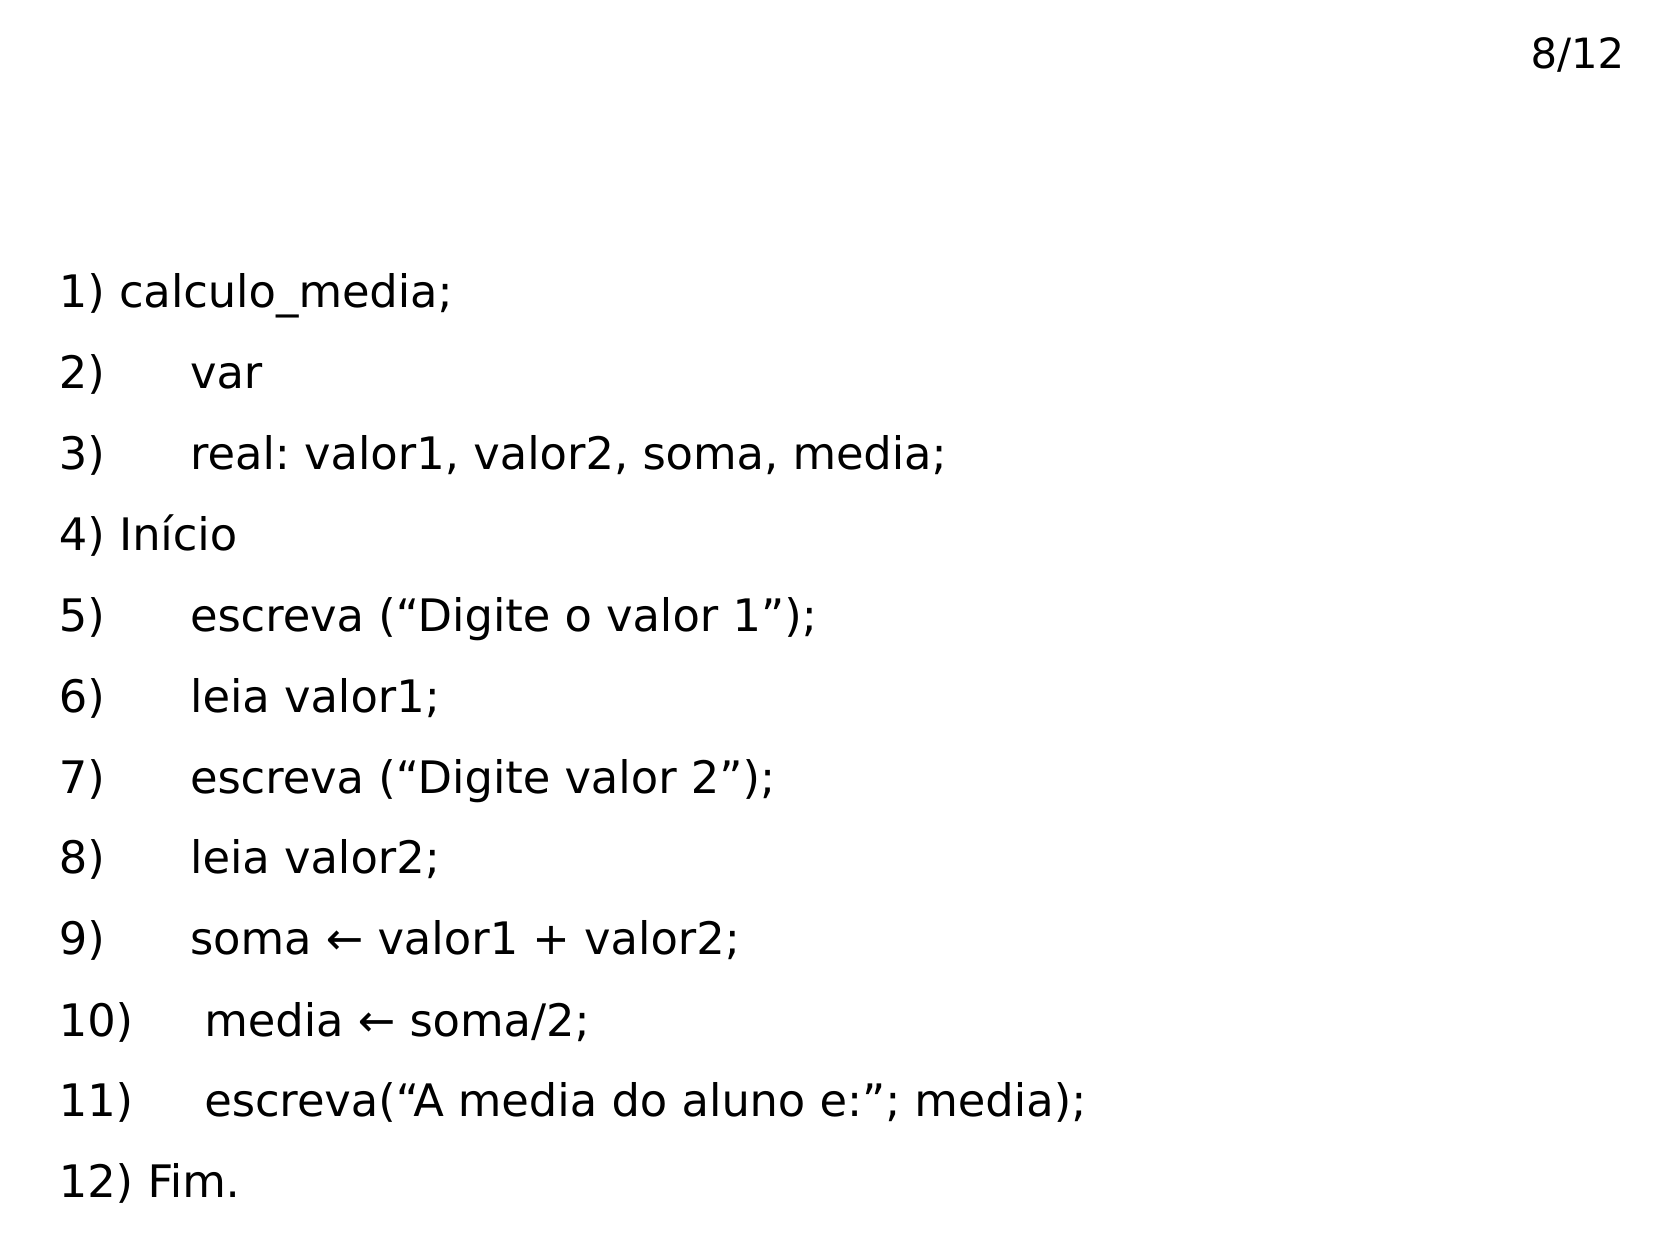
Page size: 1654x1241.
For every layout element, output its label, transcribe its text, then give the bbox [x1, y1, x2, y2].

list 1) calculo_media; 2) var 3) real: valor1, valor2, soma, media; 4) Início 5) escreva (“Digite o valor 1”); 6) leia valor1; 7) escreva (“Digite valor 2”); 8) leia valor2; 9) soma ← valor1 + valor2; 10) media ← soma/2; 11) escreva(“A media do aluno e:”; media); 12) Fim. [59, 265, 1625, 1211]
